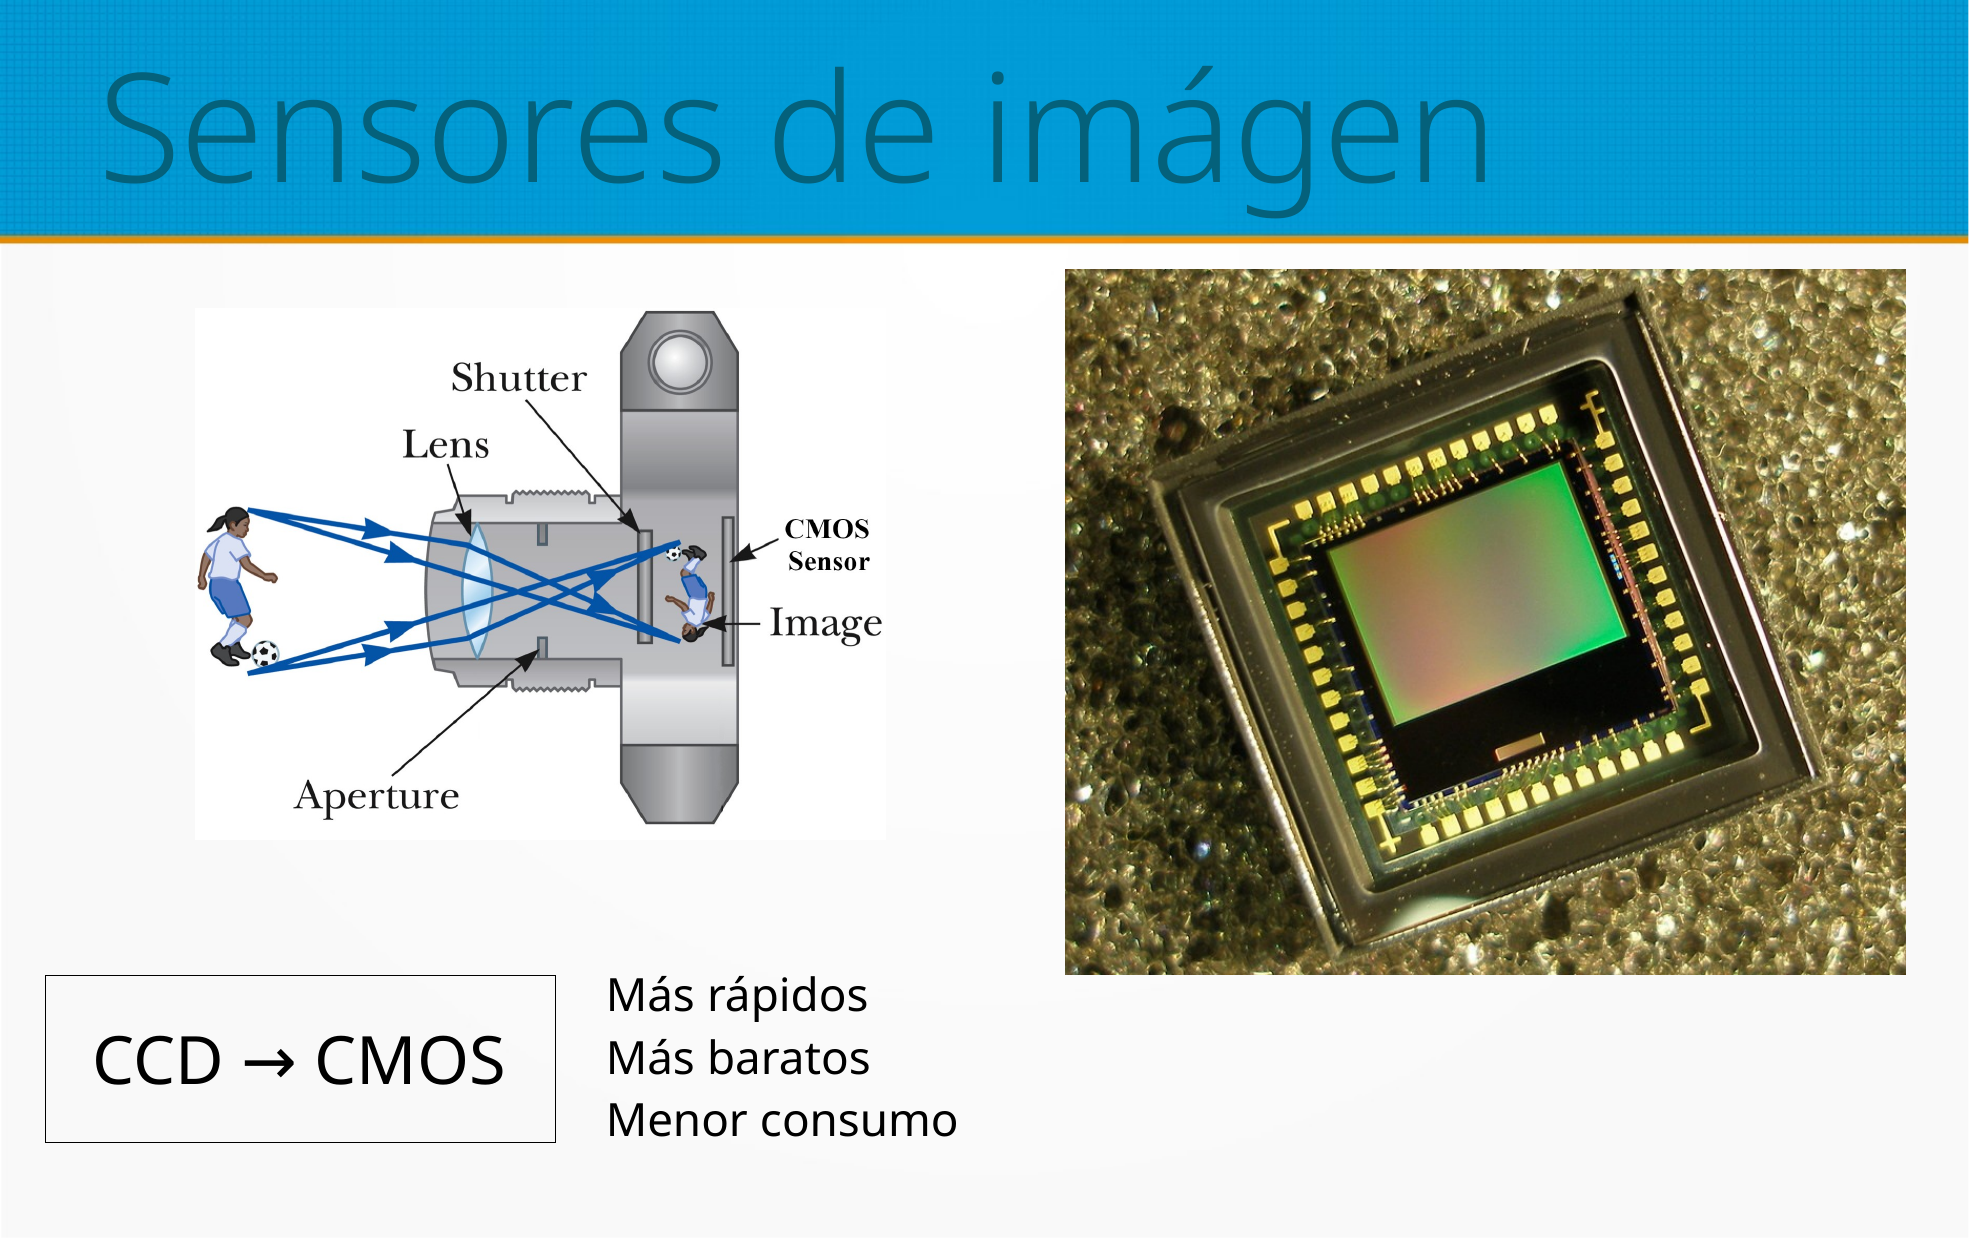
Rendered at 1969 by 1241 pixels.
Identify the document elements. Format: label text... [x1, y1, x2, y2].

title Sensores de imágen [98, 19, 1870, 227]
picture [0, 233, 1969, 1241]
text_box CCD → CMOS [45, 975, 556, 1143]
text_box Más rápidos Más baratos Menor consumo [600, 945, 991, 1169]
